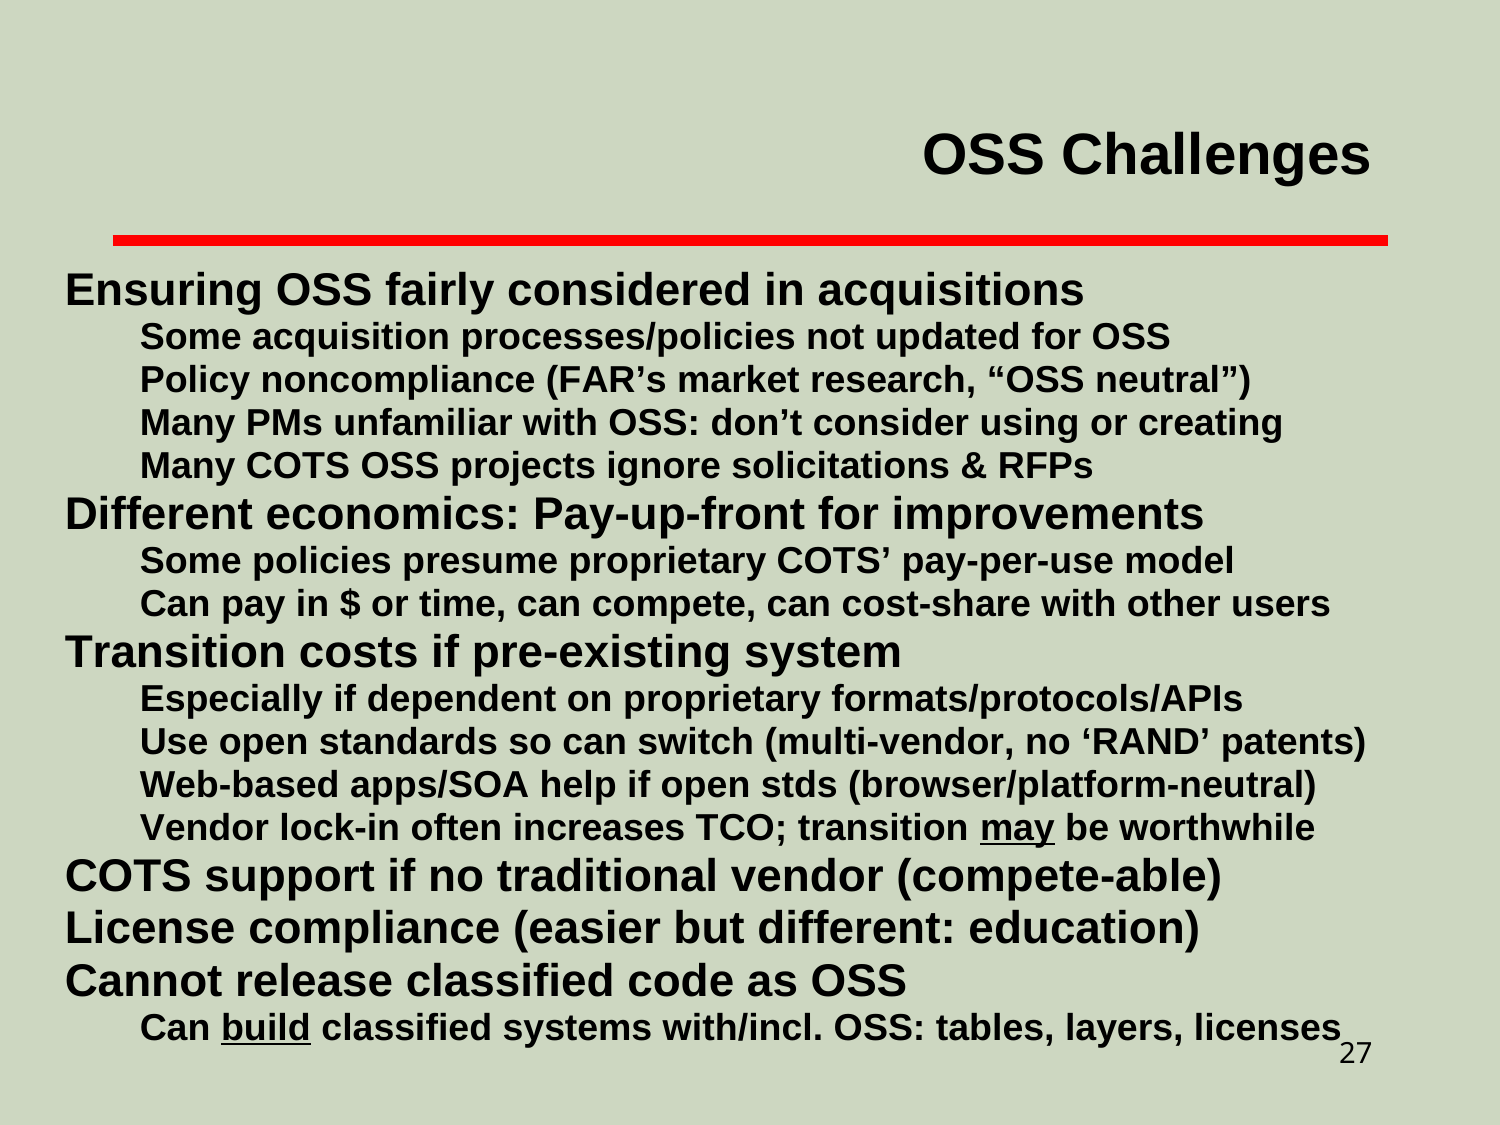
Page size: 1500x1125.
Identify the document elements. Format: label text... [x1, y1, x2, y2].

list Ensuring OSS fairly considered in acquisitions Some acquisition processes/policies not updated for OSS Policy noncompliance (FAR’s market research, “OSS neutral”) Many PMs unfamiliar with OSS: don’t consider using or creating Many COTS OSS projects ignore solicitations & RFPs Different economics: Pay-up-front for improvements Some policies presume proprietary COTS’ pay-per-use model Can pay in $ or time, can compete, can cost-share with other users Transition costs if pre-existing system Especially if dependent on proprietary formats/protocols/APIs Use open standards so can switch (multi-vendor, no ‘RAND’ patents) Web-based apps/SOA help if open stds (browser/platform-neutral) Vendor lock-in often increases TCO; transition may be worthwhile COTS support if no traditional vendor (compete-able) License compliance (easier but different: education) Cannot release classified code as OSS Can build classified systems with/incl. OSS: tables, layers, licenses [49, 265, 1435, 1082]
title OSS Challenges [337, 85, 1388, 224]
